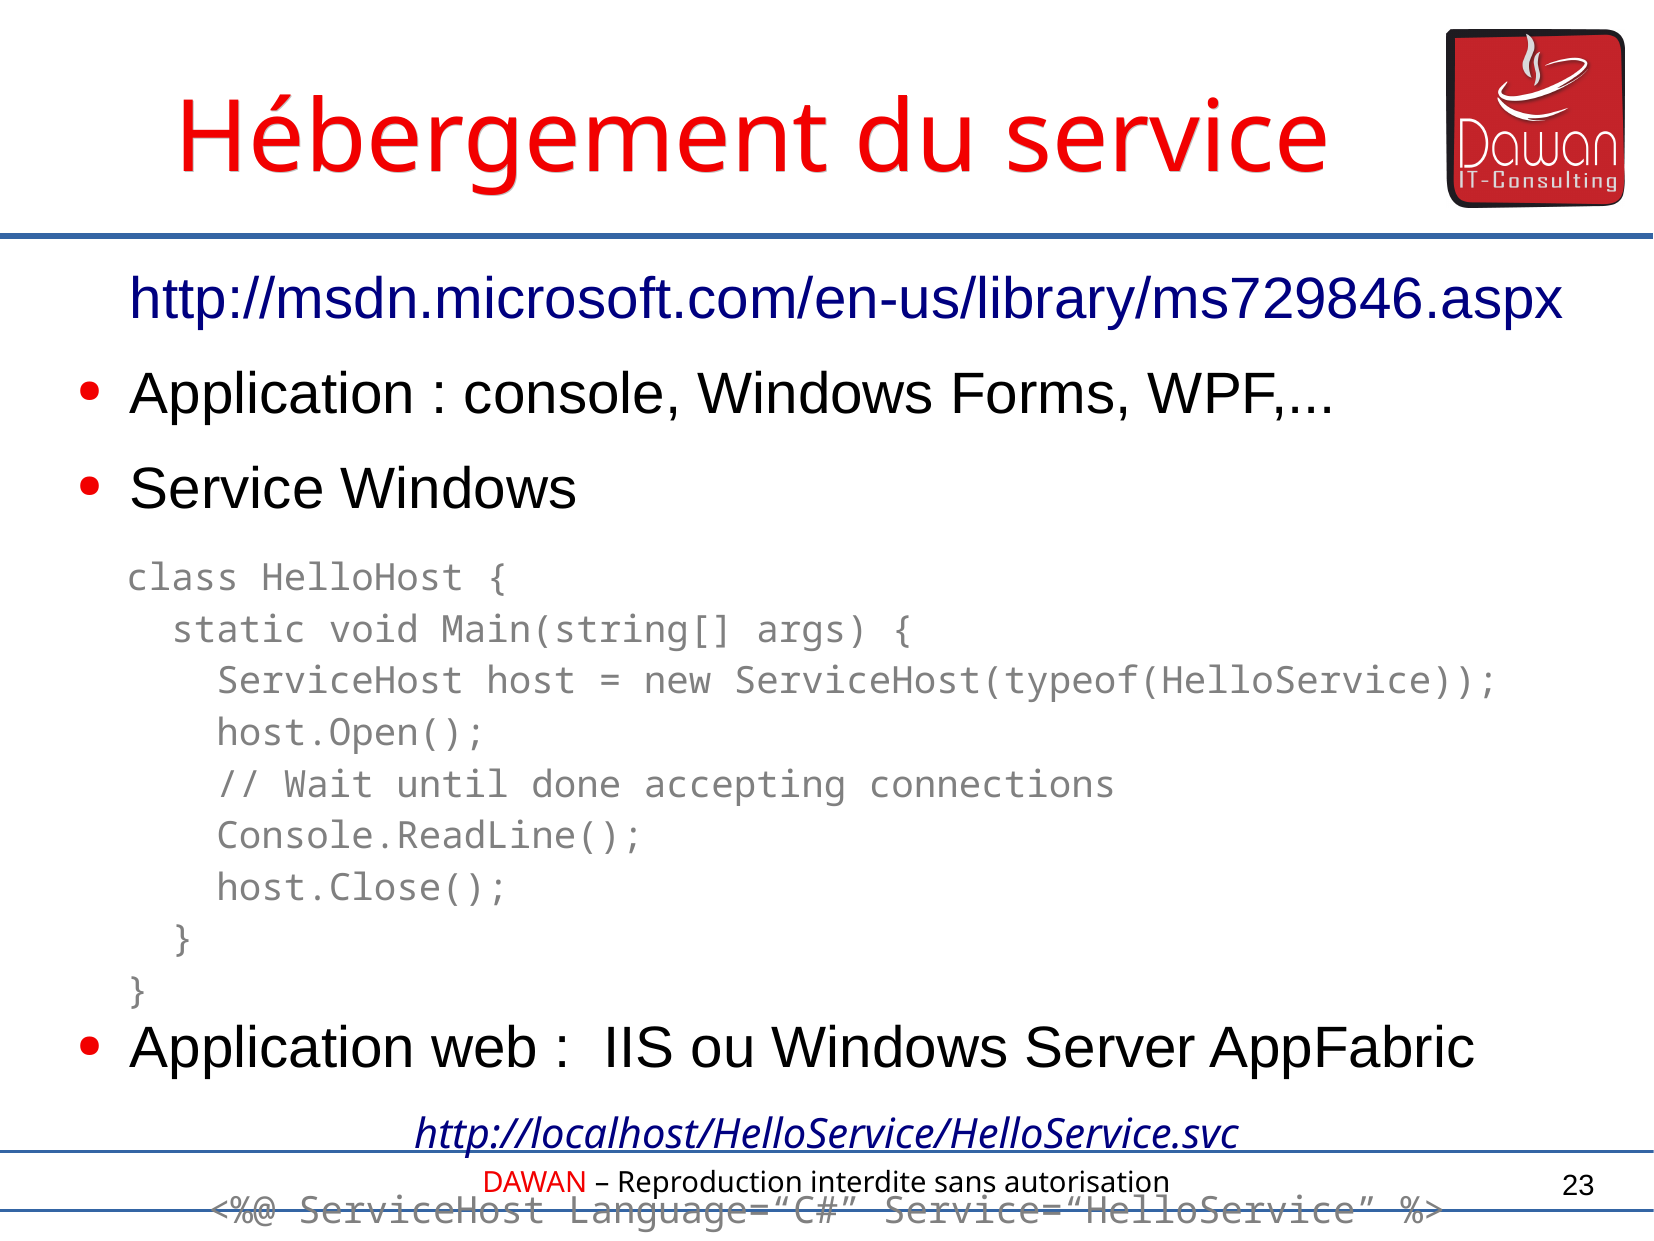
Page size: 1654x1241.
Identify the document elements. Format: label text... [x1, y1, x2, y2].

picture [1447, 29, 1625, 208]
title Hébergement du service [59, 29, 1447, 237]
list http://msdn.microsoft.com/en-us/library/ms729846.aspx Application : console, Windows Forms, WPF,... Service Windows class HelloHost { static void Main(string[] args) { ServiceHost host = new ServiceHost(typeof(HelloService)); host.Open(); // Wait until done accepting connections Console.ReadLine(); host.Close(); } } Application web : IIS ou Windows Server AppFabric http://localhost/HelloService/HelloService.svc <%@ ServiceHost Language=“C#” Service=“HelloService” %> [59, 265, 1595, 1109]
